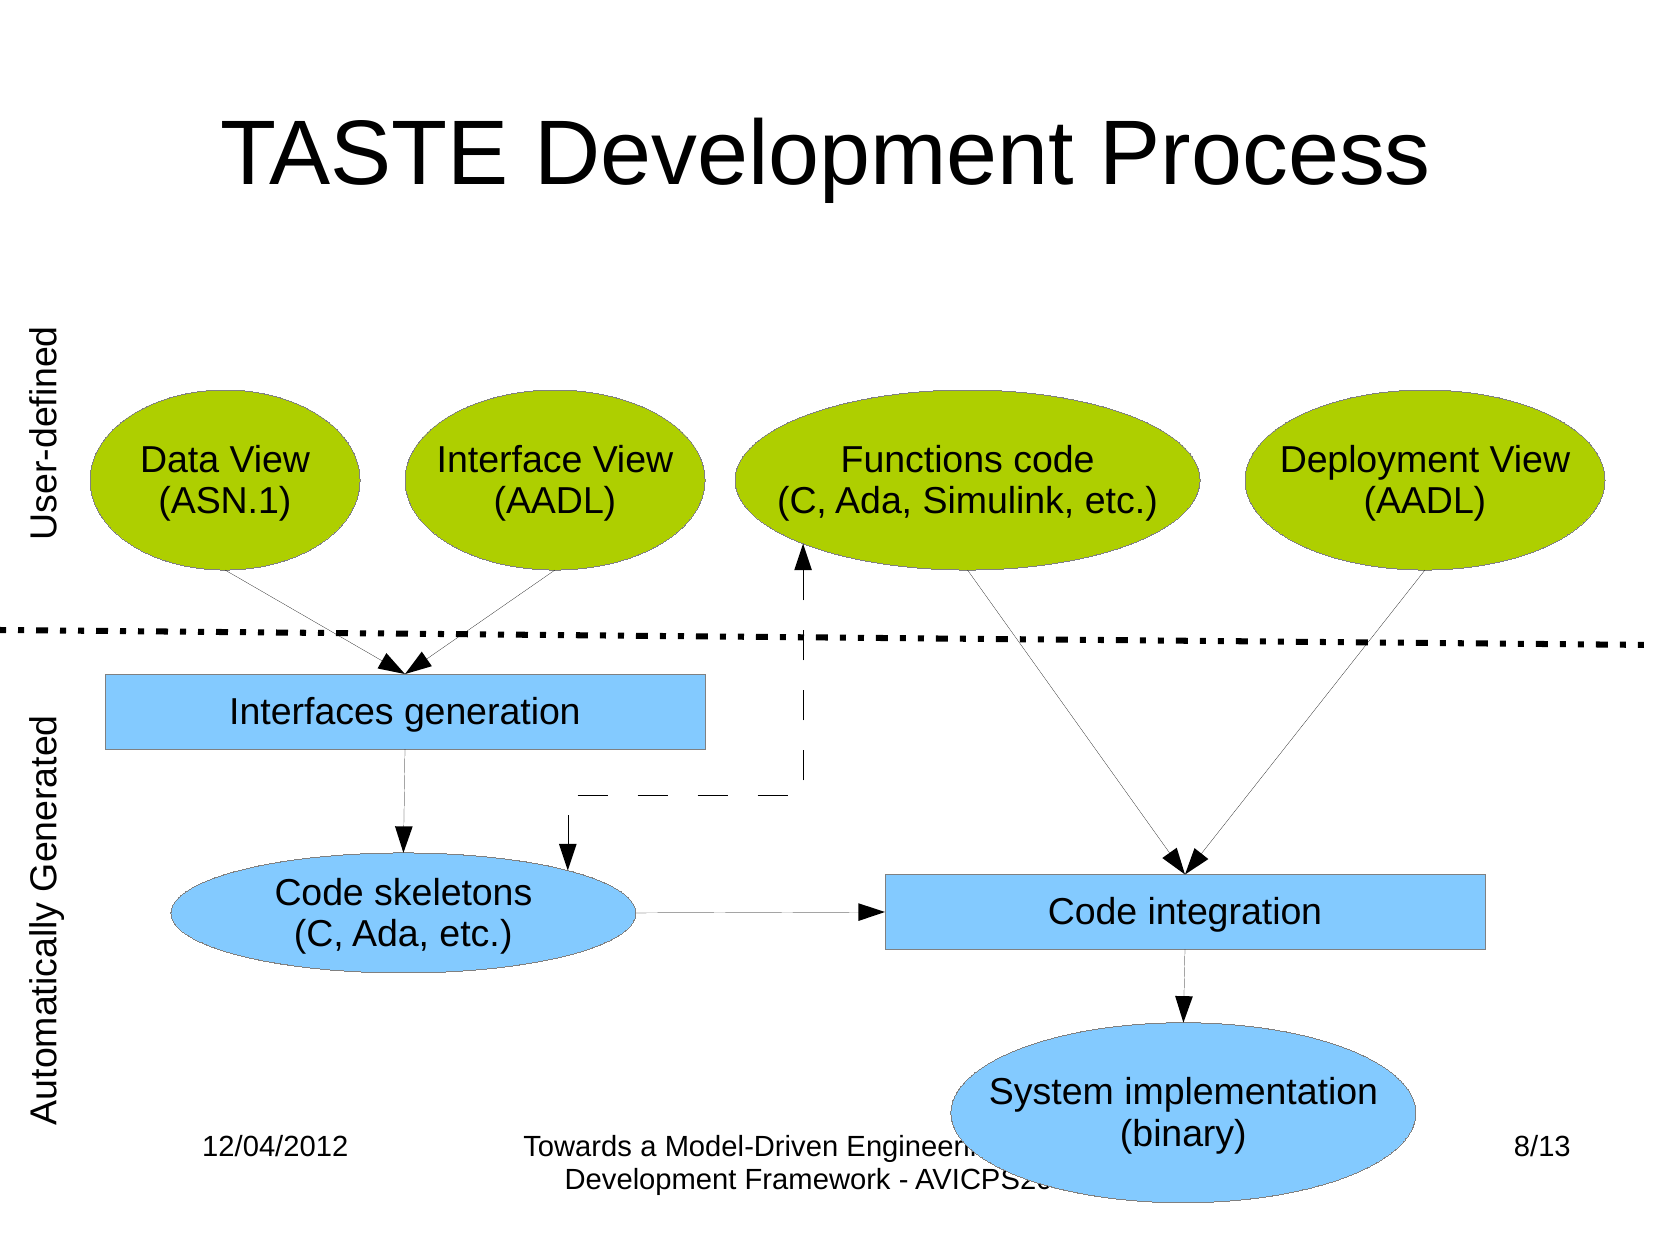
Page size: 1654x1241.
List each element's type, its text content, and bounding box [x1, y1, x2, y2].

text_box Code integration [885, 874, 1486, 950]
text_box System implementation (binary) [950, 1022, 1416, 1203]
text_box Deployment View (AADL) [1245, 390, 1606, 571]
title TASTE Development Process [82, 49, 1571, 257]
text_box Data View (ASN.1) [90, 390, 361, 571]
text_box Automatically Generated [15, 701, 72, 1141]
text_box User-defined [15, 311, 72, 556]
text_box Interfaces generation [105, 674, 706, 750]
text_box Functions code (C, Ada, Simulink, etc.) [735, 390, 1201, 571]
text_box Interface View (AADL) [405, 390, 706, 571]
text_box Code skeletons (C, Ada, etc.) [170, 852, 636, 973]
